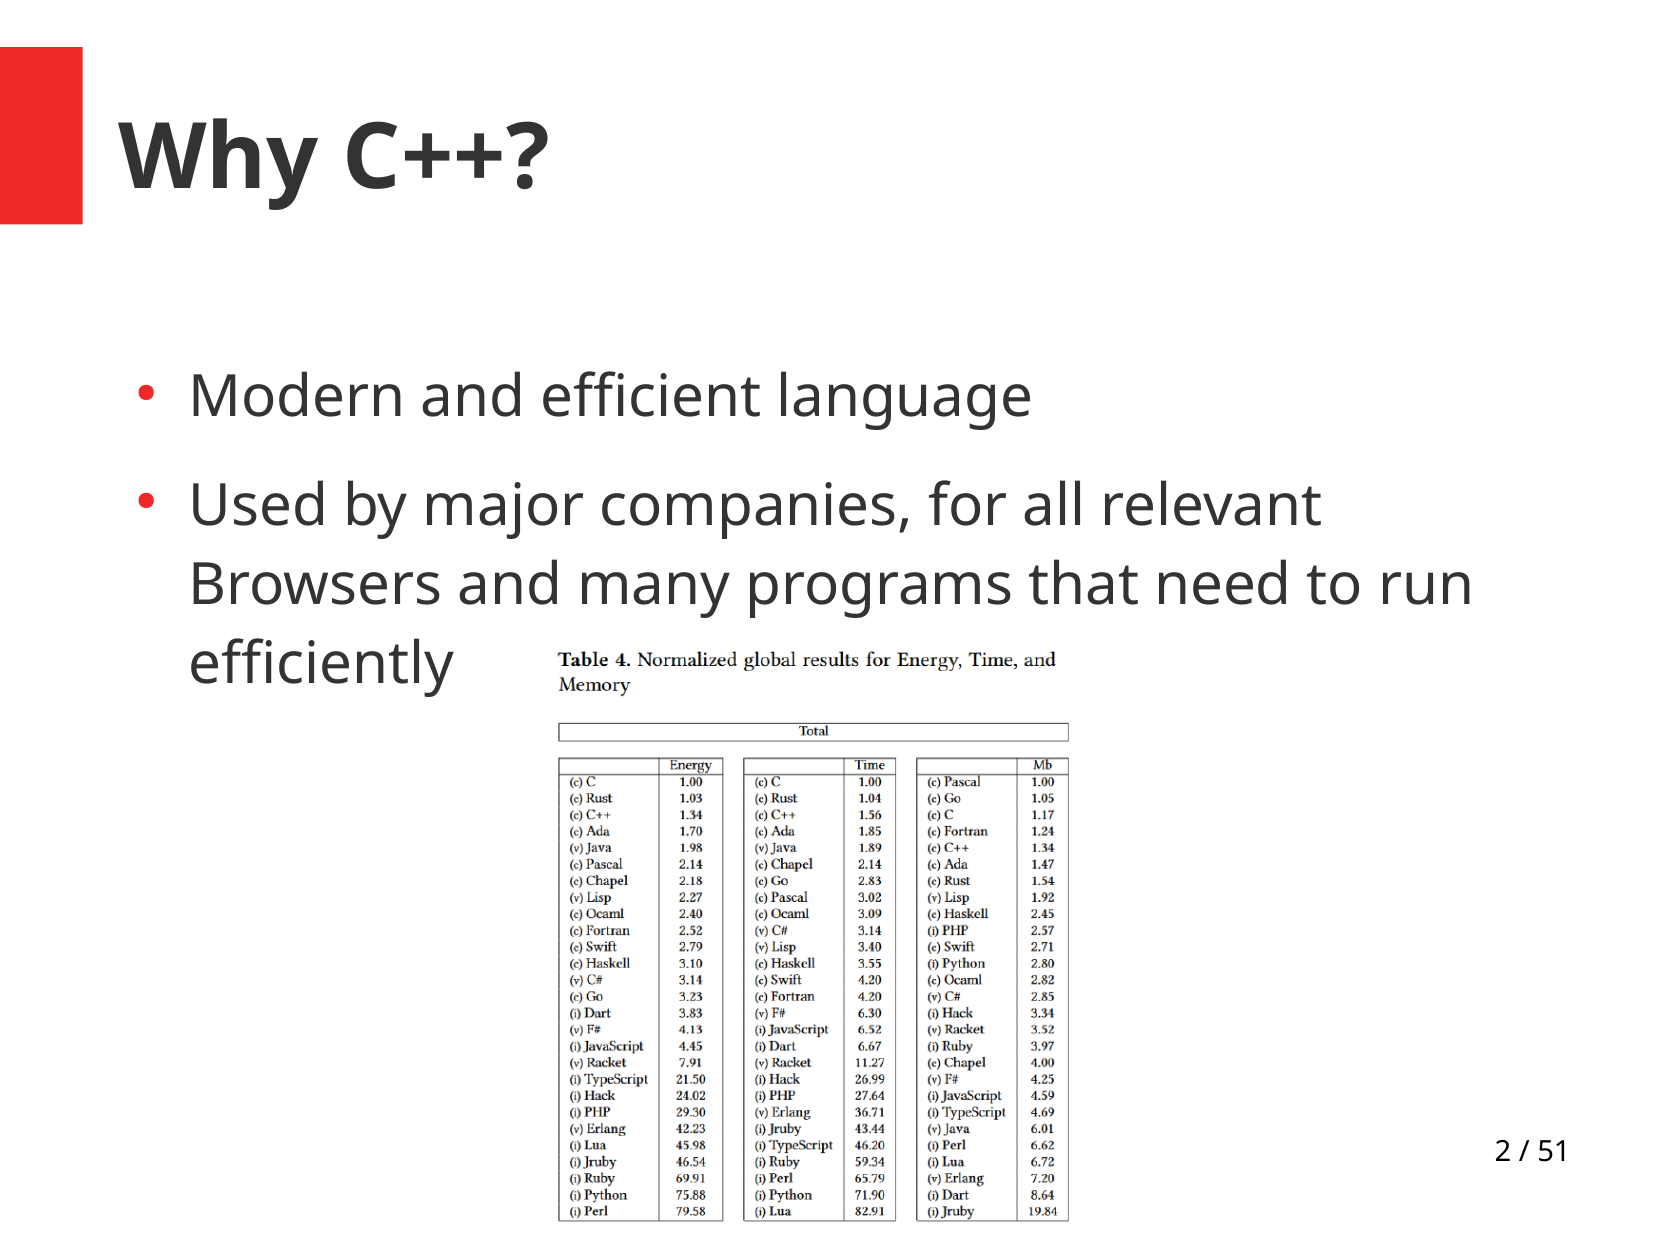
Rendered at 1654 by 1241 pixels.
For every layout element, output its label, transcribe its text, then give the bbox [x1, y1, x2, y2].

title Why C++? [118, 49, 1571, 257]
picture [544, 625, 1075, 1233]
list Modern and efficient language Used by major companies, for all relevant Browsers and many programs that need to run efficiently [118, 354, 1536, 1074]
